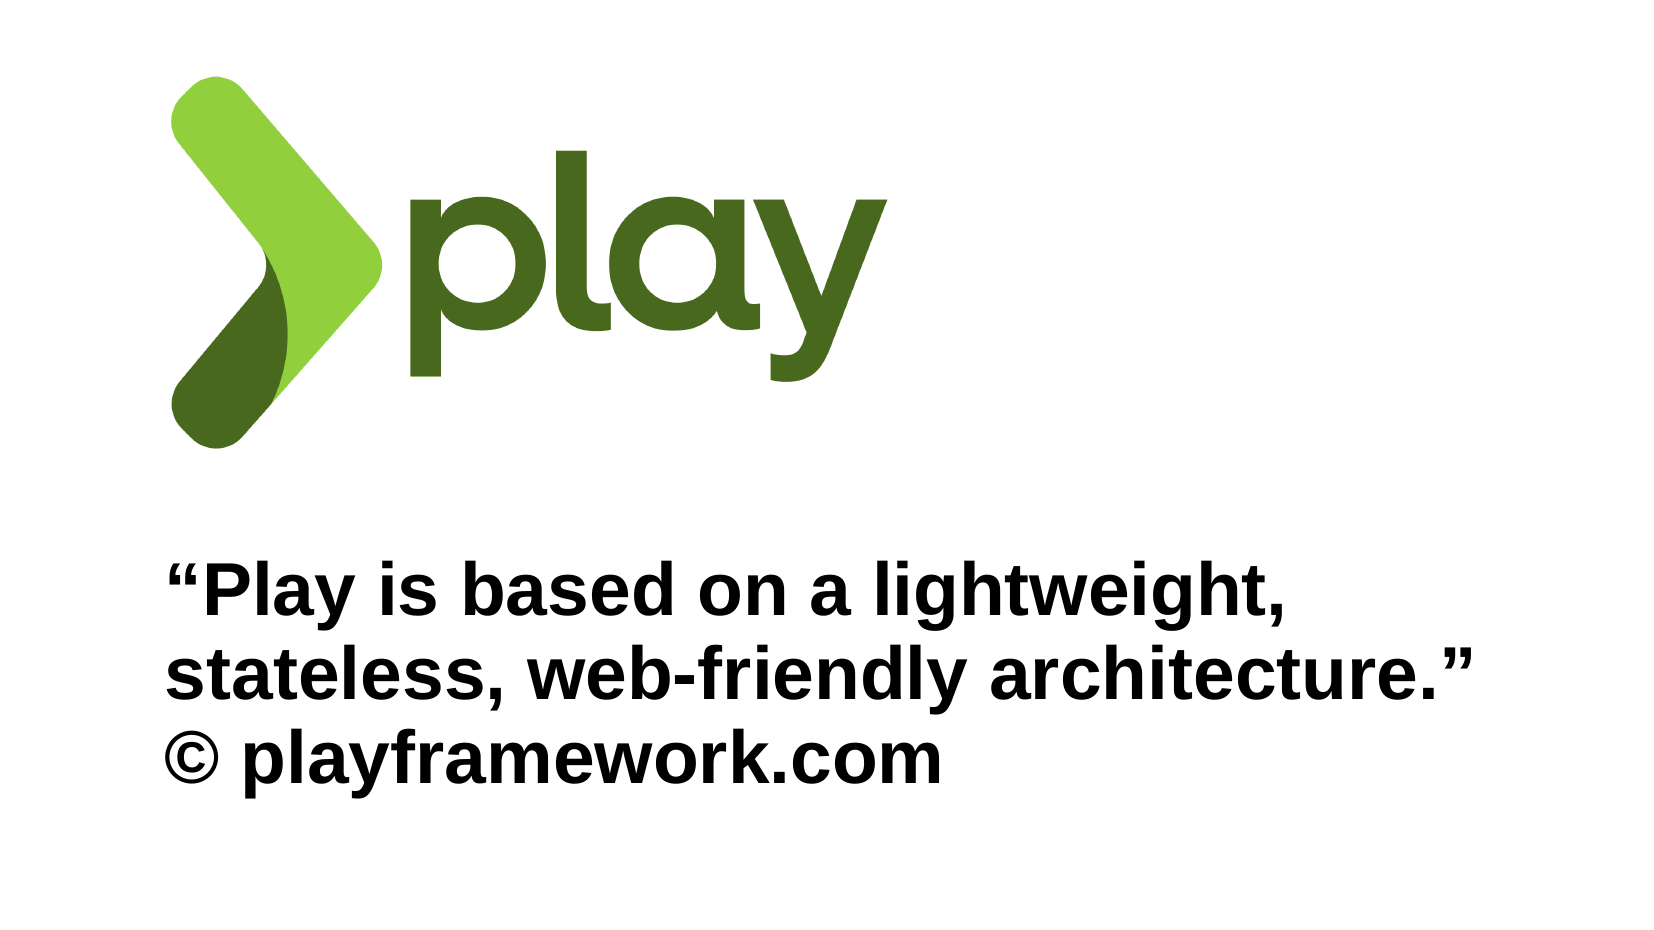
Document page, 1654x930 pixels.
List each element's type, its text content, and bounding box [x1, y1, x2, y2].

text_box “Play is based on a lightweight, stateless, web-friendly architecture.” © playframework.com [149, 539, 1560, 807]
picture [125, 56, 915, 469]
